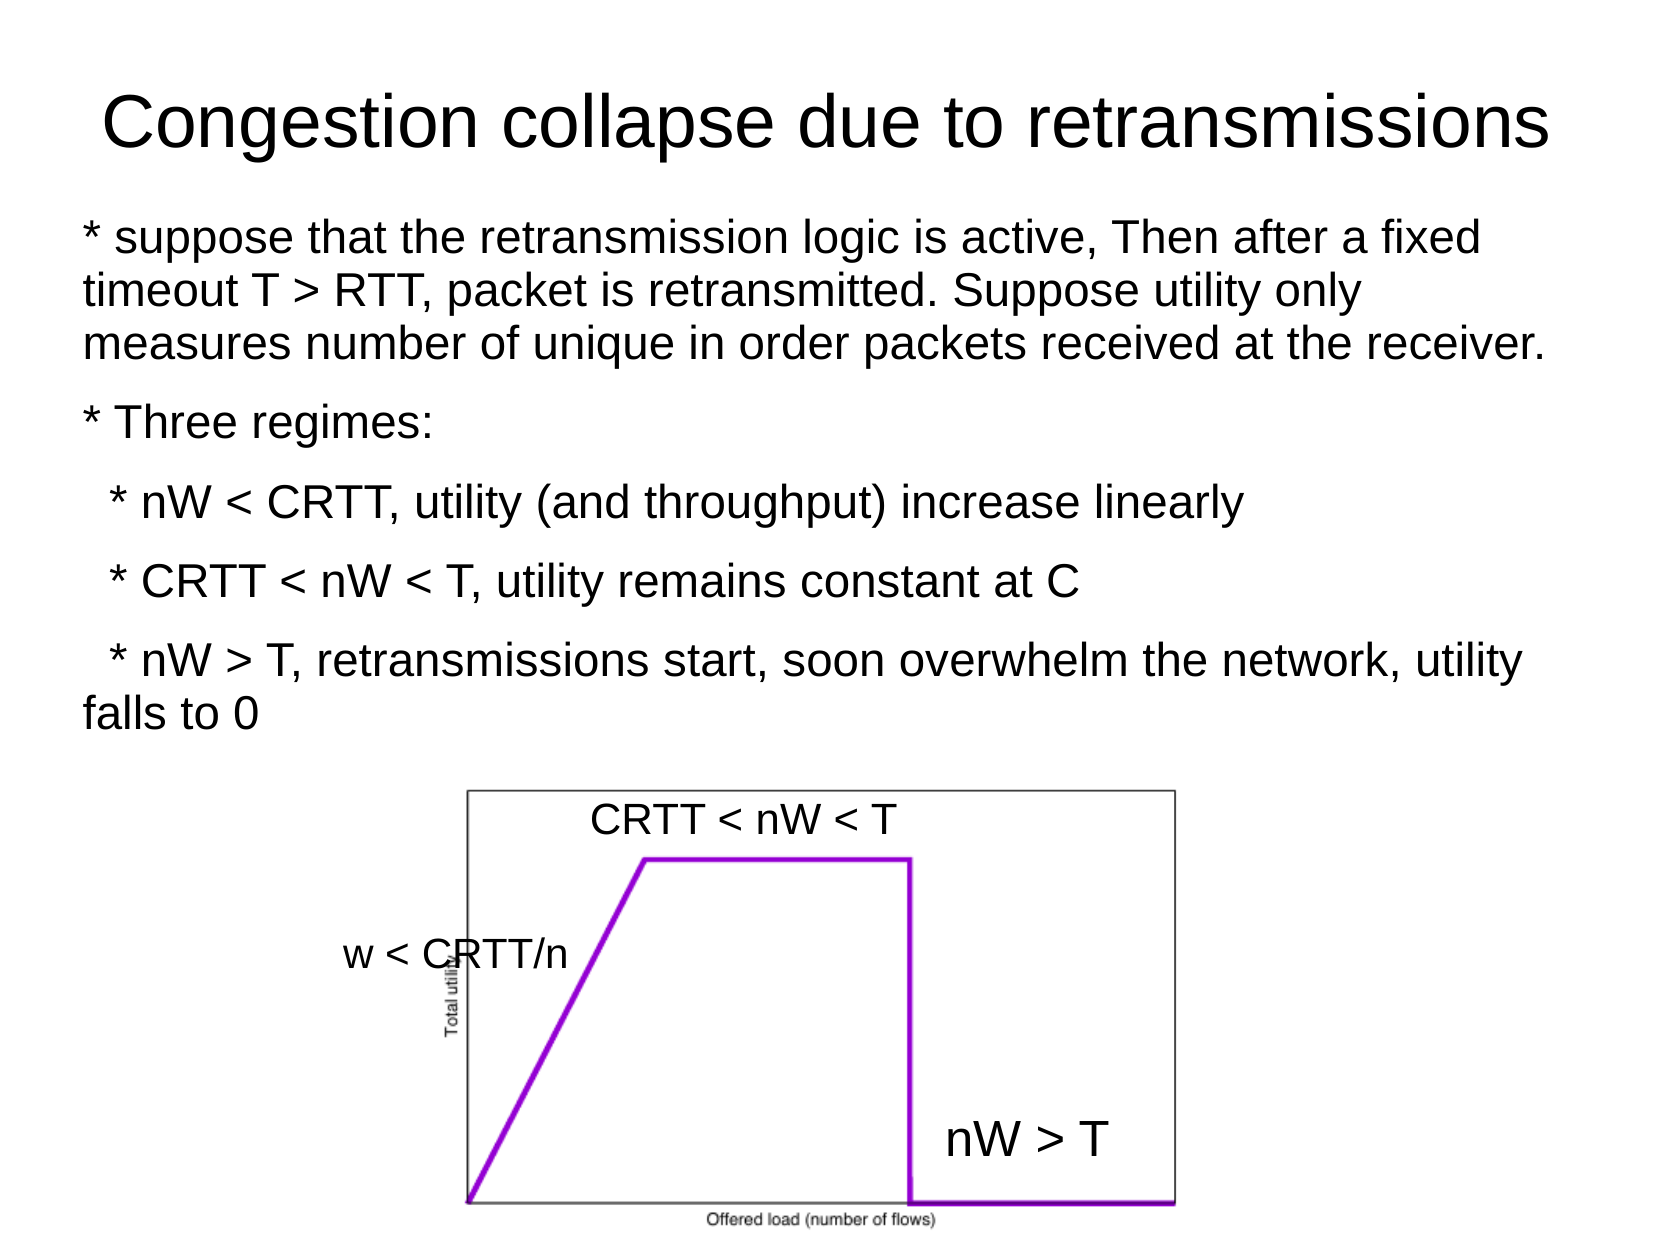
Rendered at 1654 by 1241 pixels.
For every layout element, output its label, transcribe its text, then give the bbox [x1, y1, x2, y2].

text_box CRTT < nW < T [589, 795, 901, 858]
text_box w < CRTT/n [343, 930, 571, 1006]
list * suppose that the retransmission logic is active, Then after a fixed timeout T > RTT, packet is retransmitted. Suppose utility only measures number of unique in order packets received at the receiver. * Three regimes: * nW < CRTT, utility (and throughput) increase linearly * CRTT < nW < T, utility remains constant at C * nW > T, retransmissions start, soon overwhelm the network, utility falls to 0 [82, 210, 1571, 751]
title Congestion collapse due to retransmissions [82, 17, 1571, 210]
text_box nW > T [945, 1110, 1111, 1171]
picture [420, 773, 1198, 1241]
